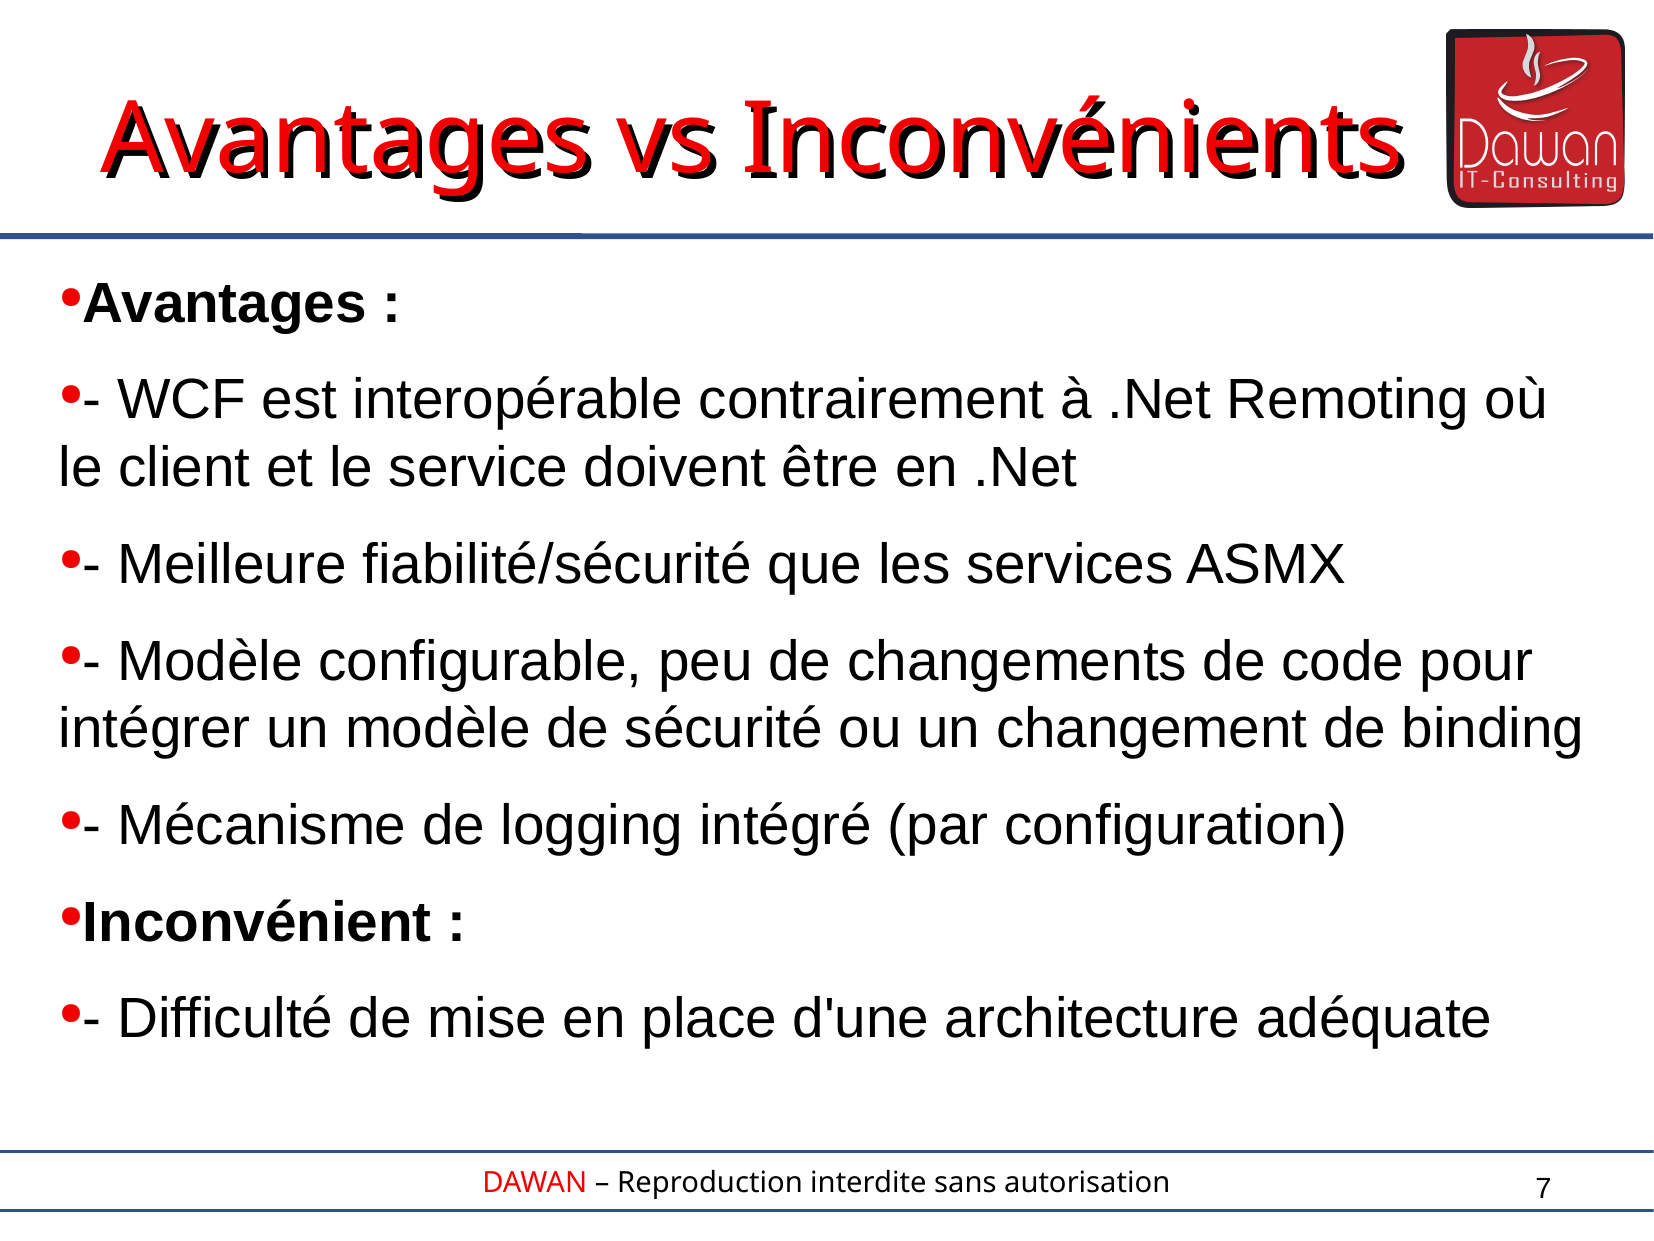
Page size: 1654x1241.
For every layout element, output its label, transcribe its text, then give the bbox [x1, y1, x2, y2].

title Avantages vs Inconvénients [59, 29, 1447, 237]
list Avantages : - WCF est interopérable contrairement à .Net Remoting où le client et le service doivent être en .Net - Meilleure fiabilité/sécurité que les services ASMX - Modèle configurable, peu de changements de code pour intégrer un modèle de sécurité ou un changement de binding - Mécanisme de logging intégré (par configuration) Inconvénient : - Difficulté de mise en place d'une architecture adéquate [59, 265, 1595, 1109]
text_box [1535, 1169, 1595, 1234]
